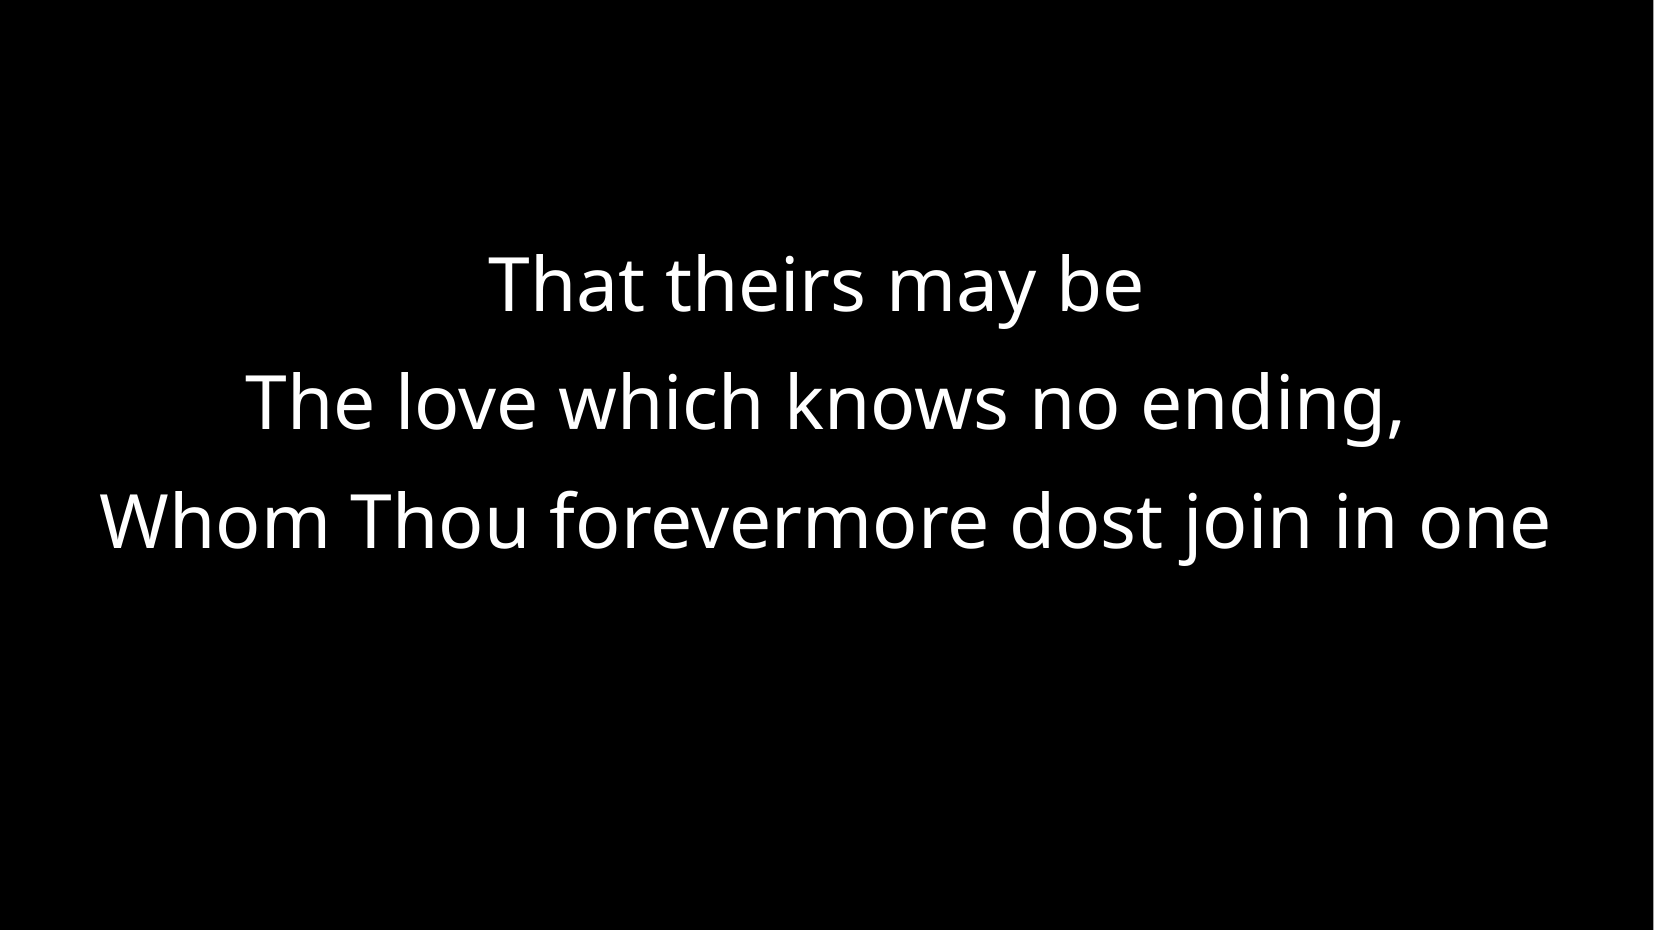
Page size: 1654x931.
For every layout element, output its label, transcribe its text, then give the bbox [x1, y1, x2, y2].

list That theirs may be The love which knows no ending, Whom Thou forevermore dost join in one [0, 230, 1653, 770]
